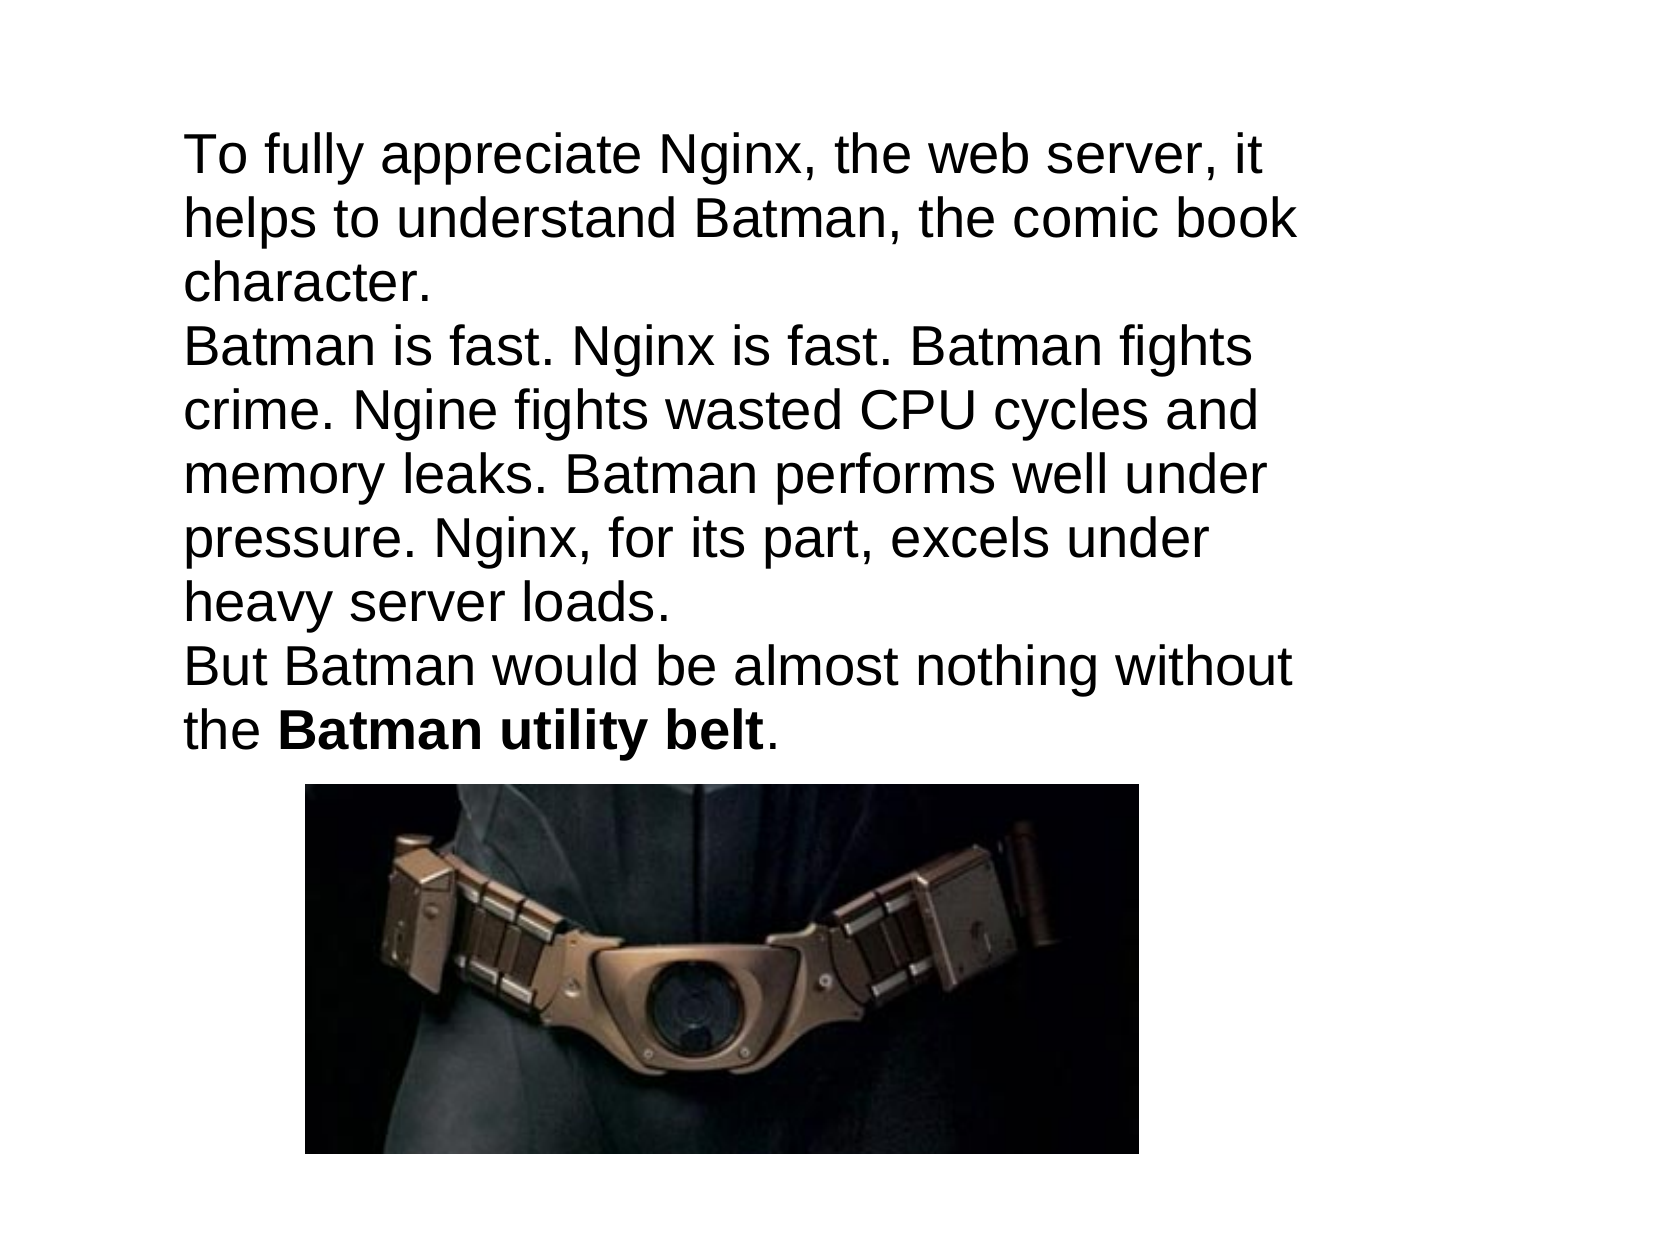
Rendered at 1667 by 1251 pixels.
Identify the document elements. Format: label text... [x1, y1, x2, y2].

text_box To fully appreciate Nginx, the web server, it helps to understand Batman, the comic book character. Batman is fast. Nginx is fast. Batman fights crime. Ngine fights wasted CPU cycles and memory leaks. Batman performs well under pressure. Nginx, for its part, excels under heavy server loads. But Batman would be almost nothing without the Batman utility belt. [183, 121, 1356, 891]
picture [305, 784, 1139, 1154]
